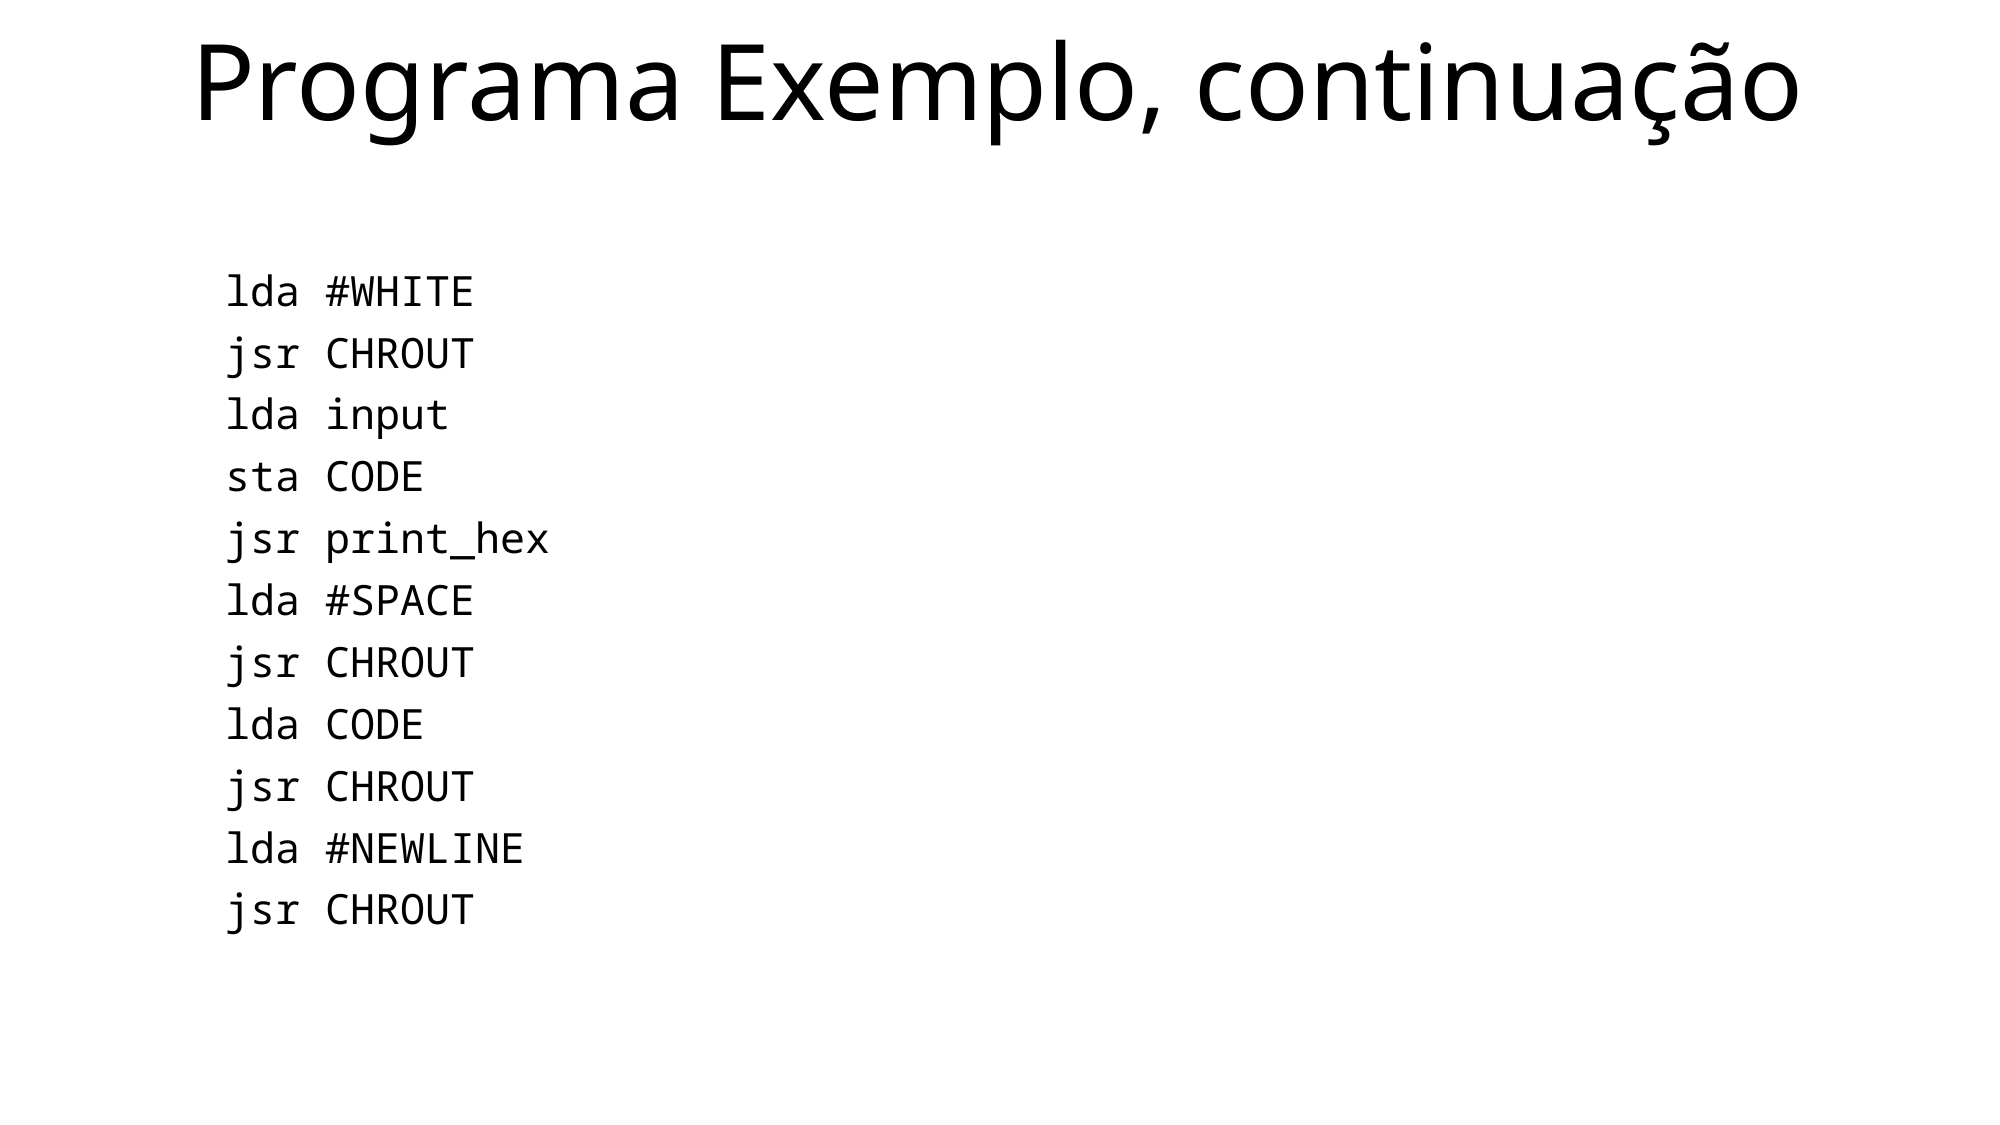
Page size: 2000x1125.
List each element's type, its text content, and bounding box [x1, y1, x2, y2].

title Programa Exemplo, continuação [135, 7, 1861, 165]
list lda #WHITE jsr CHROUT lda input sta CODE jsr print_hex lda #SPACE jsr CHROUT lda CODE jsr CHROUT lda #NEWLINE jsr CHROUT [135, 195, 1860, 1036]
